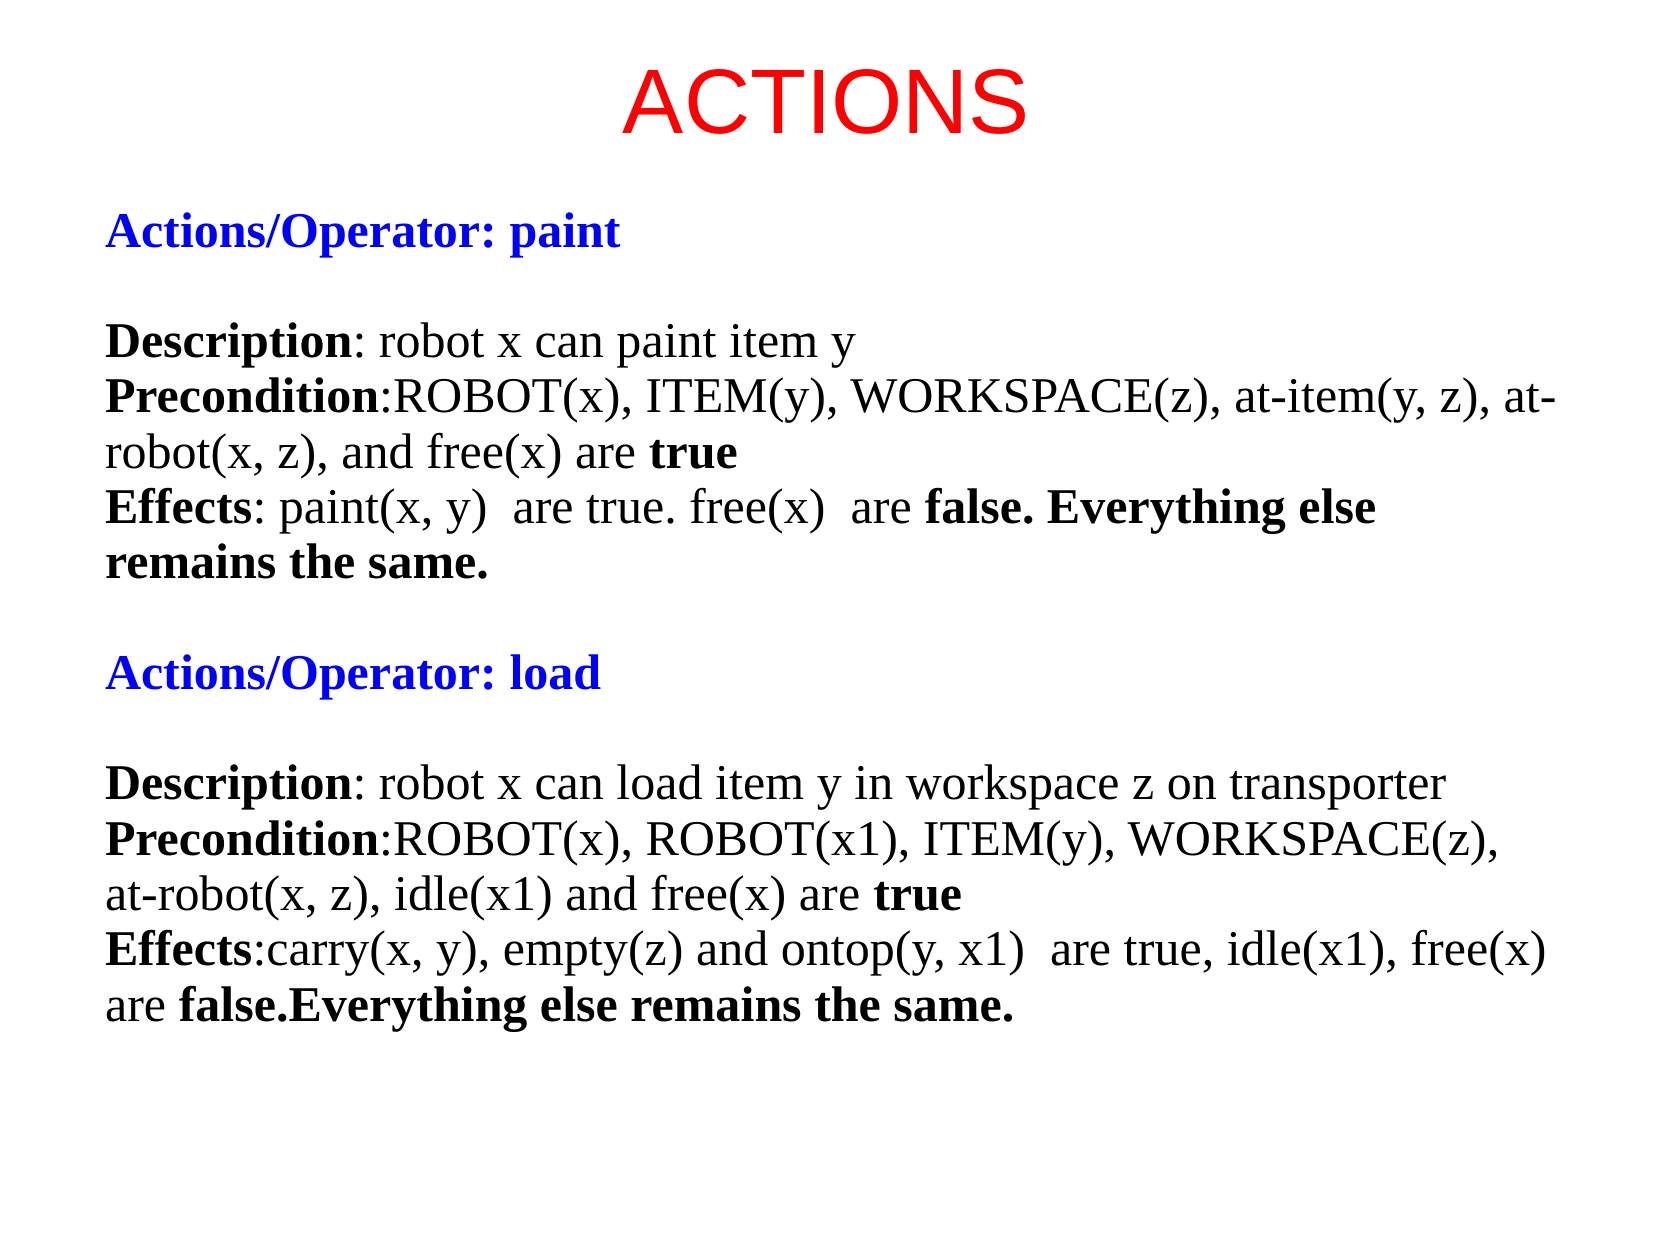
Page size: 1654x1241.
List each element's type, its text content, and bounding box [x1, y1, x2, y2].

subtitle Actions/Operator: paint Description: robot x can paint item y Precondition:ROBOT(x), ITEM(y), WORKSPACE(z), at-item(y, z), at-robot(x, z), and free(x) are true Effects: paint(x, y) are true. free(x) are false. Everything else remains the same. Actions/Operator: load Description: robot x can load item y in workspace z on transporter Precondition:ROBOT(x), ROBOT(x1), ITEM(y), WORKSPACE(z), at-robot(x, z), idle(x1) and free(x) are true Effects:carry(x, y), empty(z) and ontop(y, x1) are true, idle(x1), free(x) are false.Everything else remains the same. [105, 146, 1561, 1087]
title ACTIONS [82, 49, 1571, 257]
